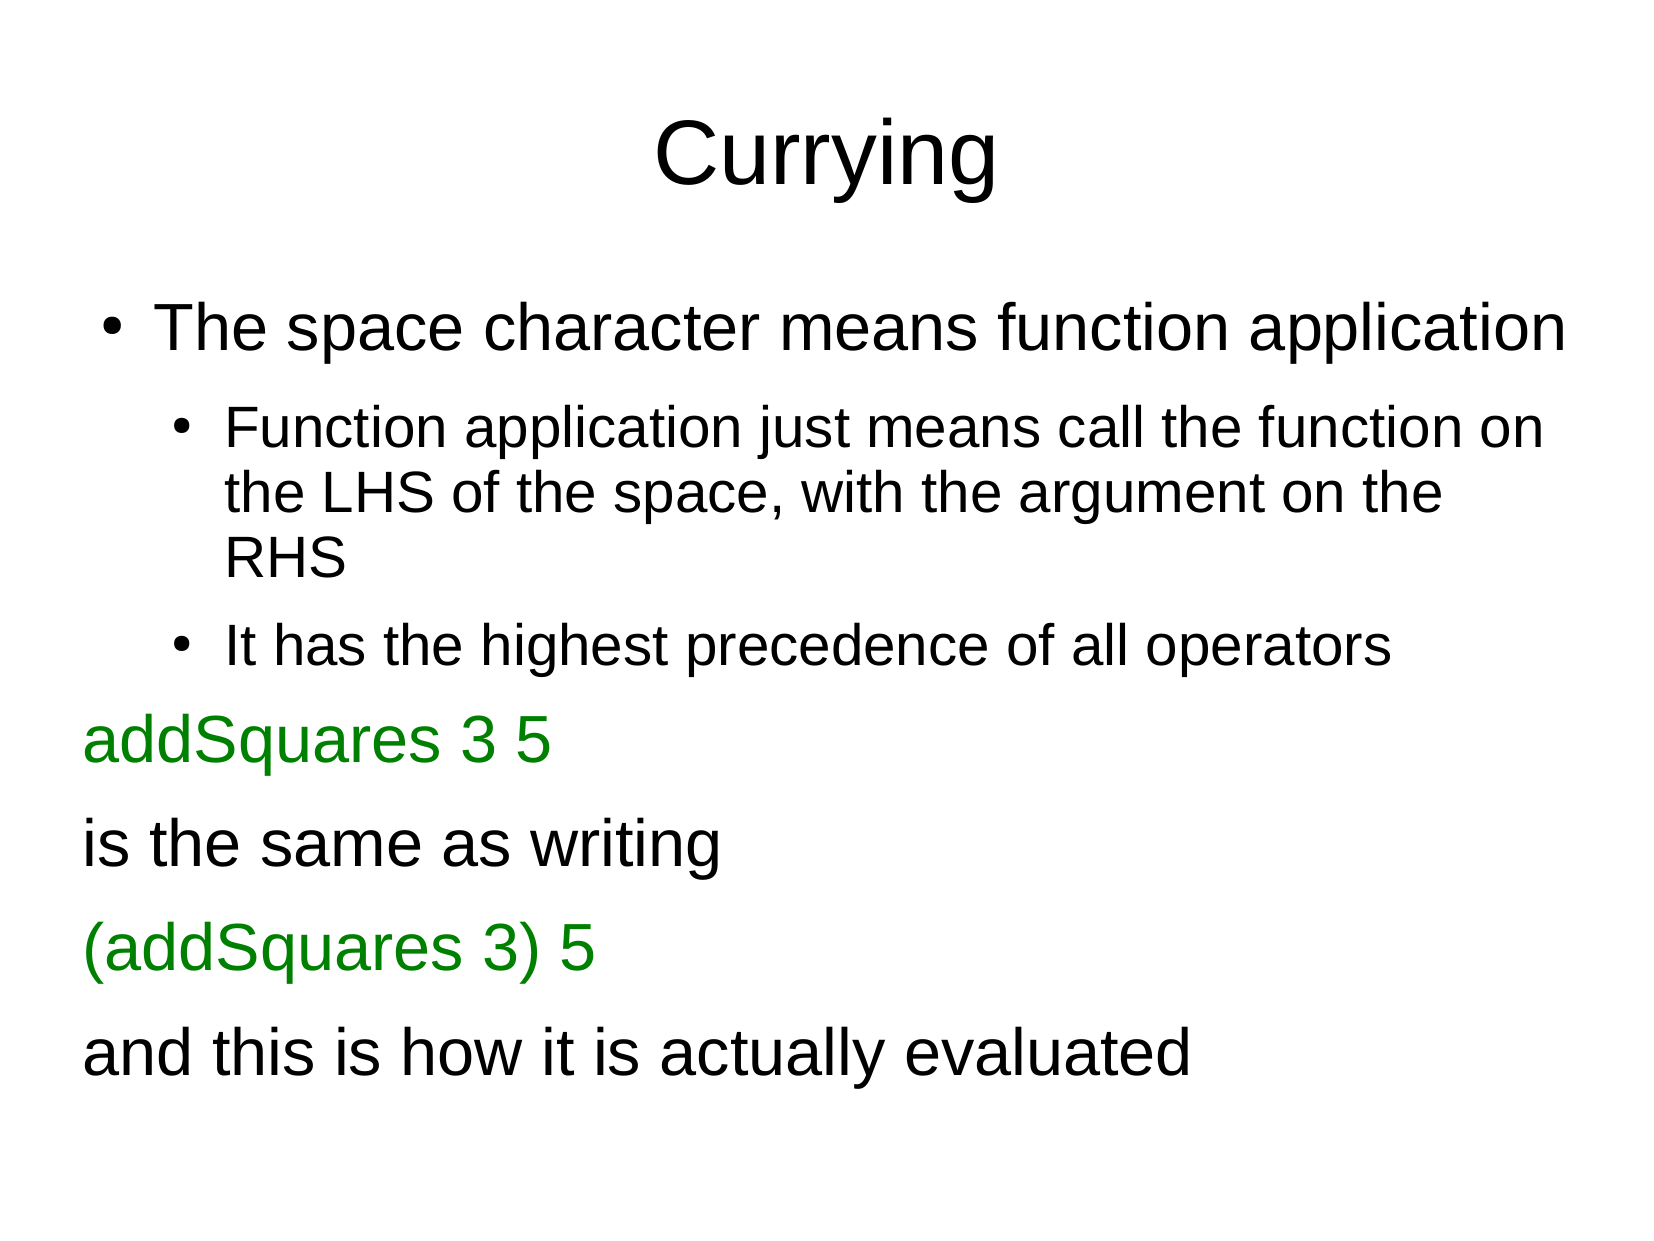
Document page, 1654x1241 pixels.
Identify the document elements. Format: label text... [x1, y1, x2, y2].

list The space character means function application Function application just means call the function on the LHS of the space, with the argument on the RHS It has the highest precedence of all operators addSquares 3 5 is the same as writing (addSquares 3) 5 and this is how it is actually evaluated [82, 290, 1571, 1165]
title Currying [82, 56, 1571, 250]
